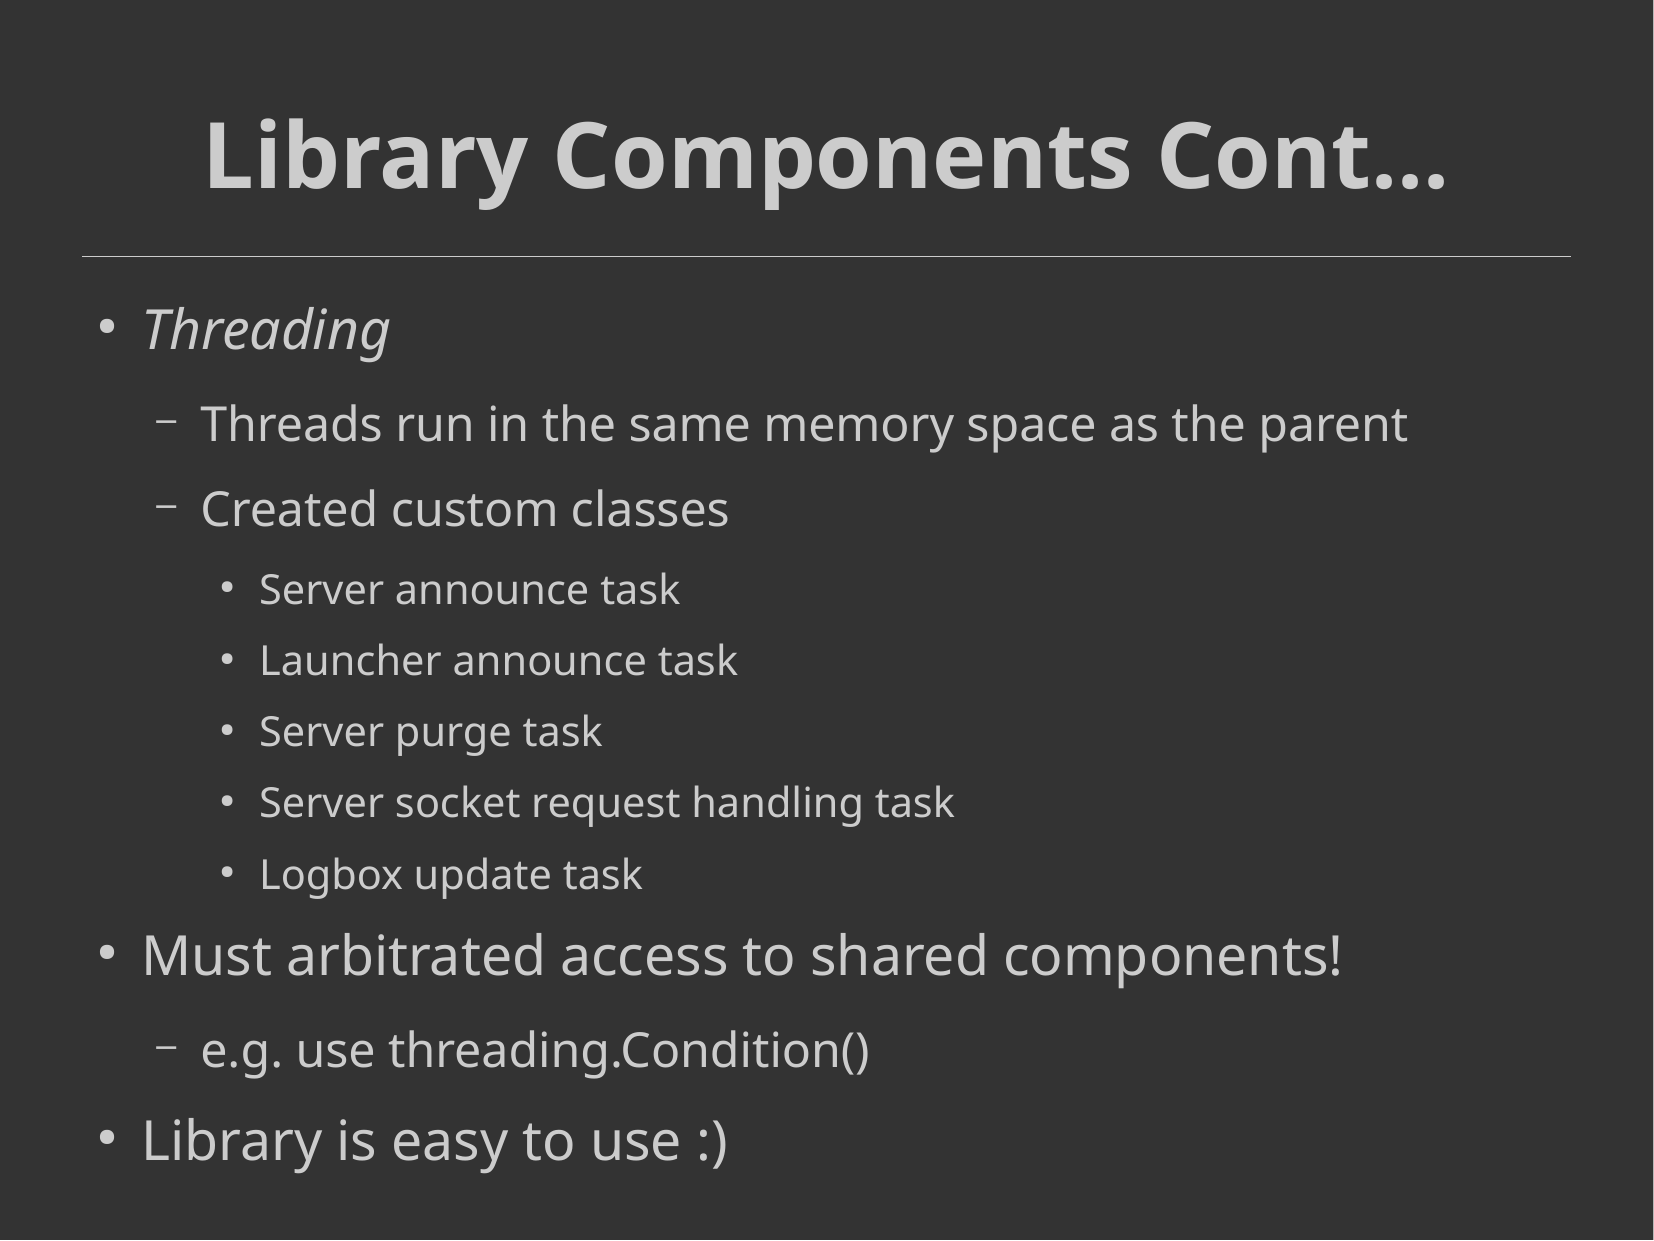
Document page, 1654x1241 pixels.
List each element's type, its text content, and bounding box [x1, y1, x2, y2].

title Library Components Cont... [82, 49, 1571, 257]
list Threading Threads run in the same memory space as the parent Created custom classes Server announce task Launcher announce task Server purge task Server socket request handling task Logbox update task Must arbitrated access to shared components! e.g. use threading.Condition() Library is easy to use :) [82, 290, 1571, 1182]
